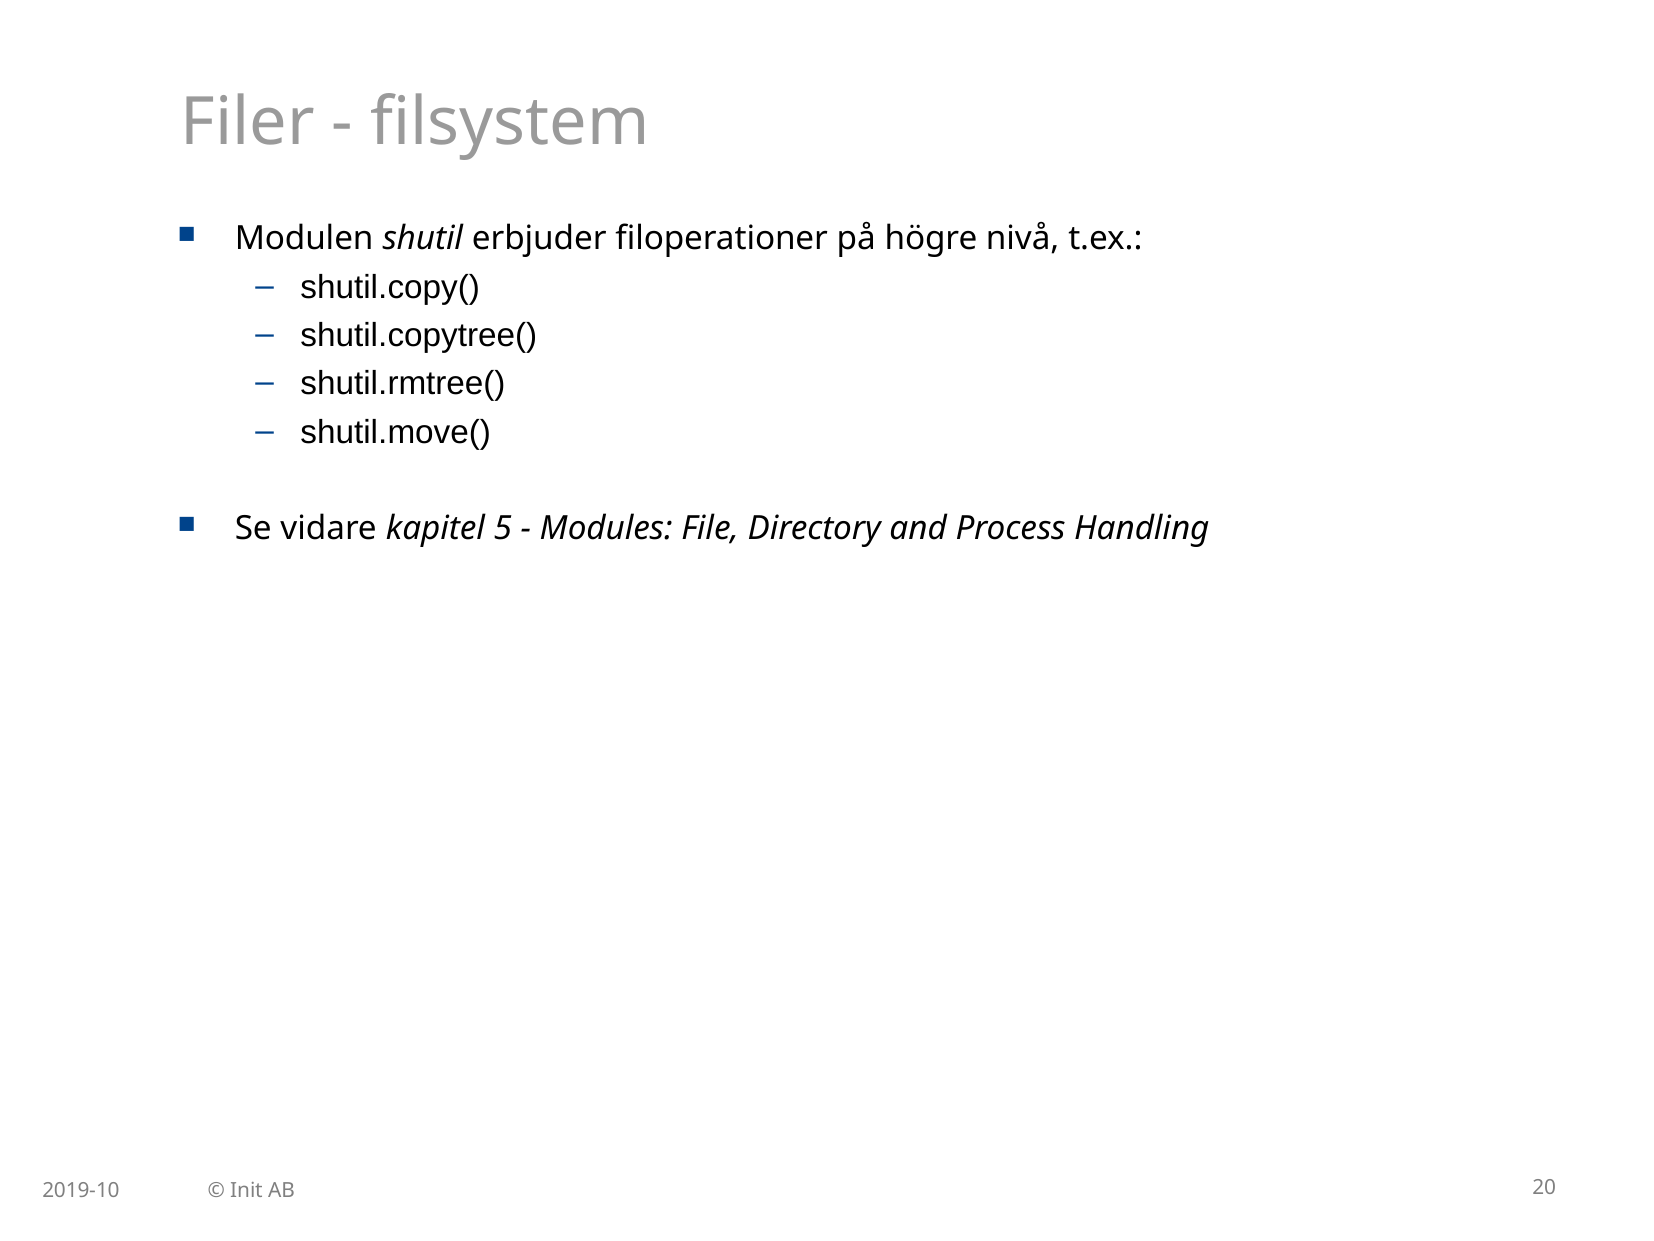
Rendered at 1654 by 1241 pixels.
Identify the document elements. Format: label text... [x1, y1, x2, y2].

text_box <nummer> [1488, 1143, 1571, 1210]
text_box © Init AB [192, 1143, 1461, 1210]
text_box 2019-10 [27, 1143, 166, 1210]
text_box Modulen shutil erbjuder filoperationer på högre nivå, t.ex.: shutil.copy() shutil.copytree() shutil.rmtree() shutil.move() Se vidare kapitel 5 - Modules: File, Directory and Process Handling [165, 209, 1489, 1062]
text_box Filer - filsystem [165, 0, 1489, 166]
